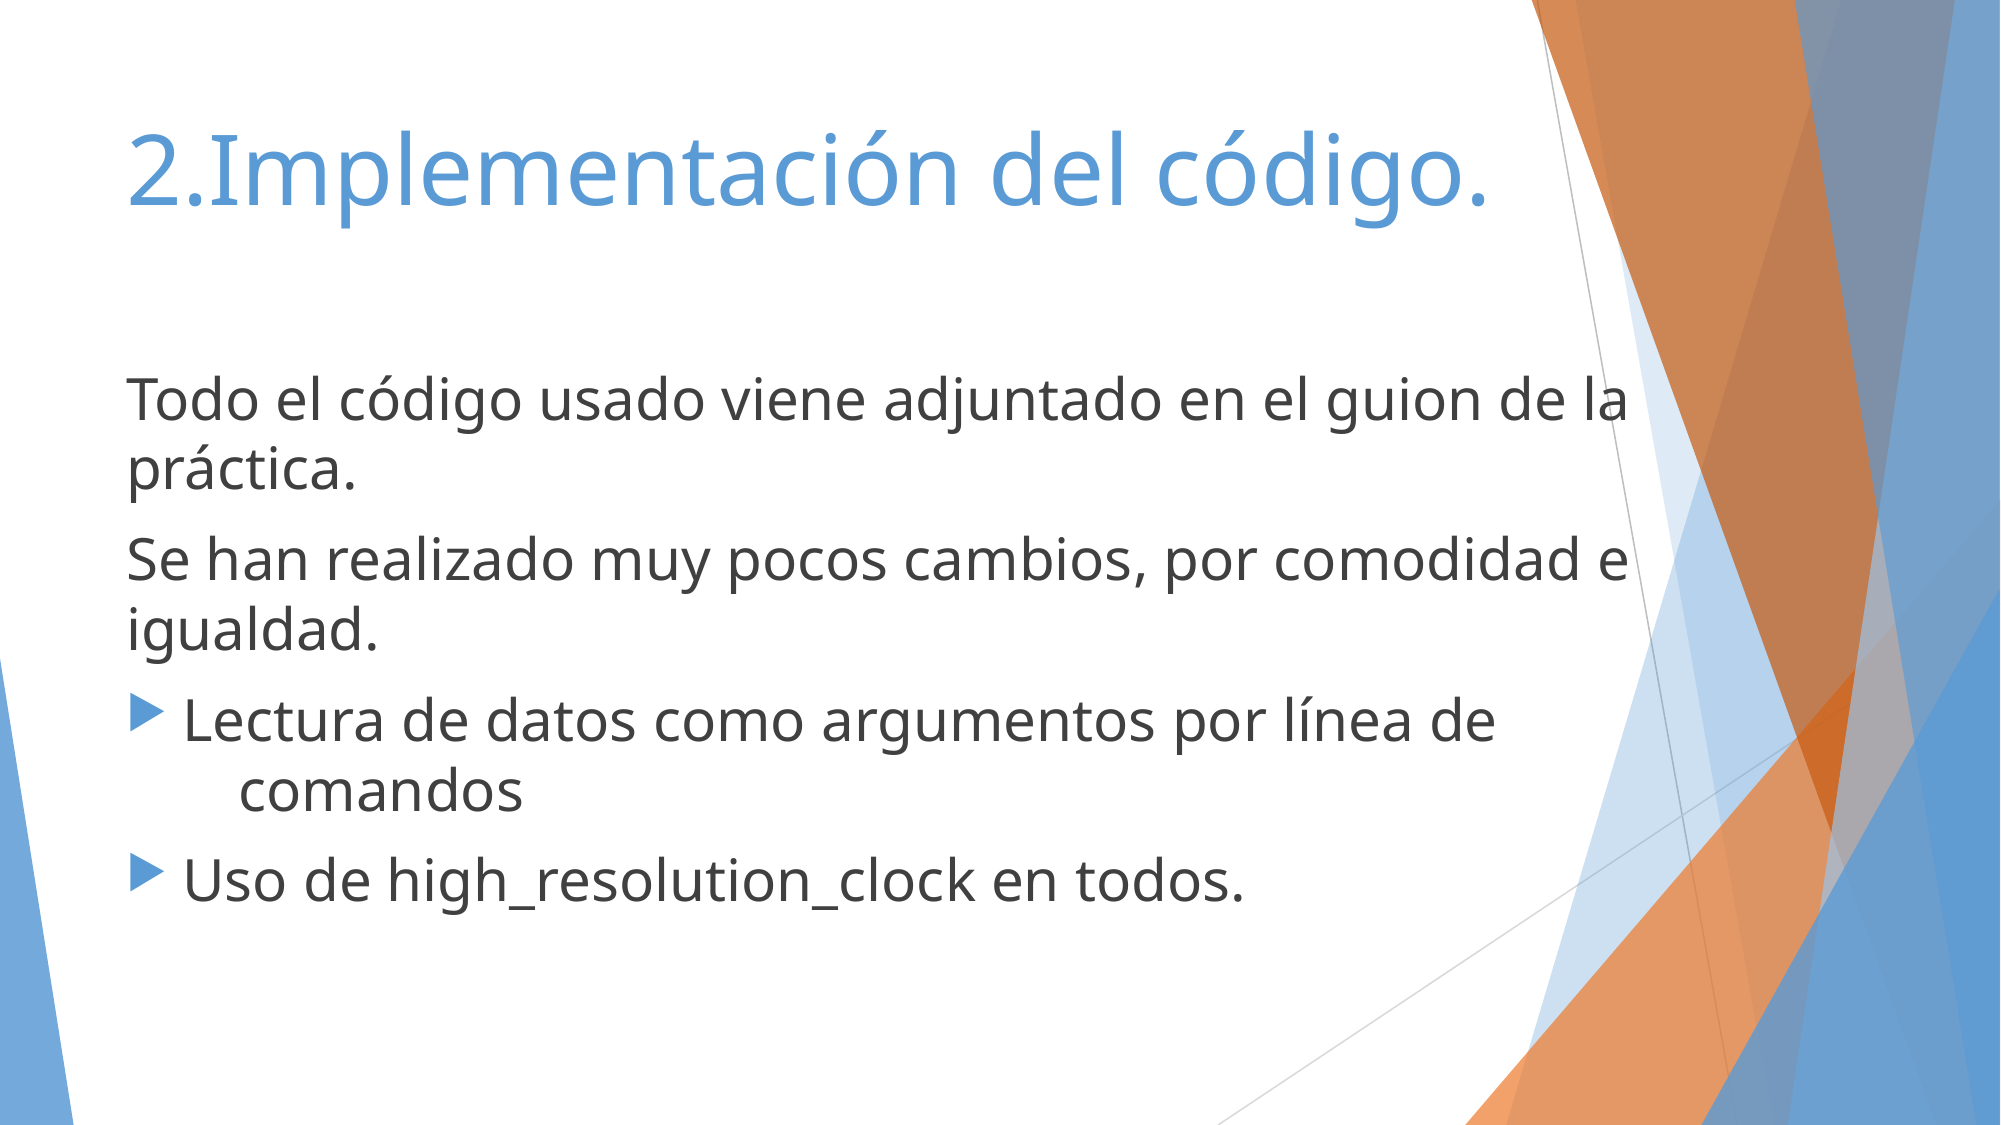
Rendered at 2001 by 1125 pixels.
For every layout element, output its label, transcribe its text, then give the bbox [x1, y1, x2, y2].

list Todo el código usado viene adjuntado en el guion de la práctica. Se han realizado muy pocos cambios, por comodidad e igualdad. Lectura de datos como argumentos por línea de comandos Uso de high_resolution_clock en todos. [111, 354, 1729, 992]
title 2.Implementación del código. [111, 99, 1522, 317]
